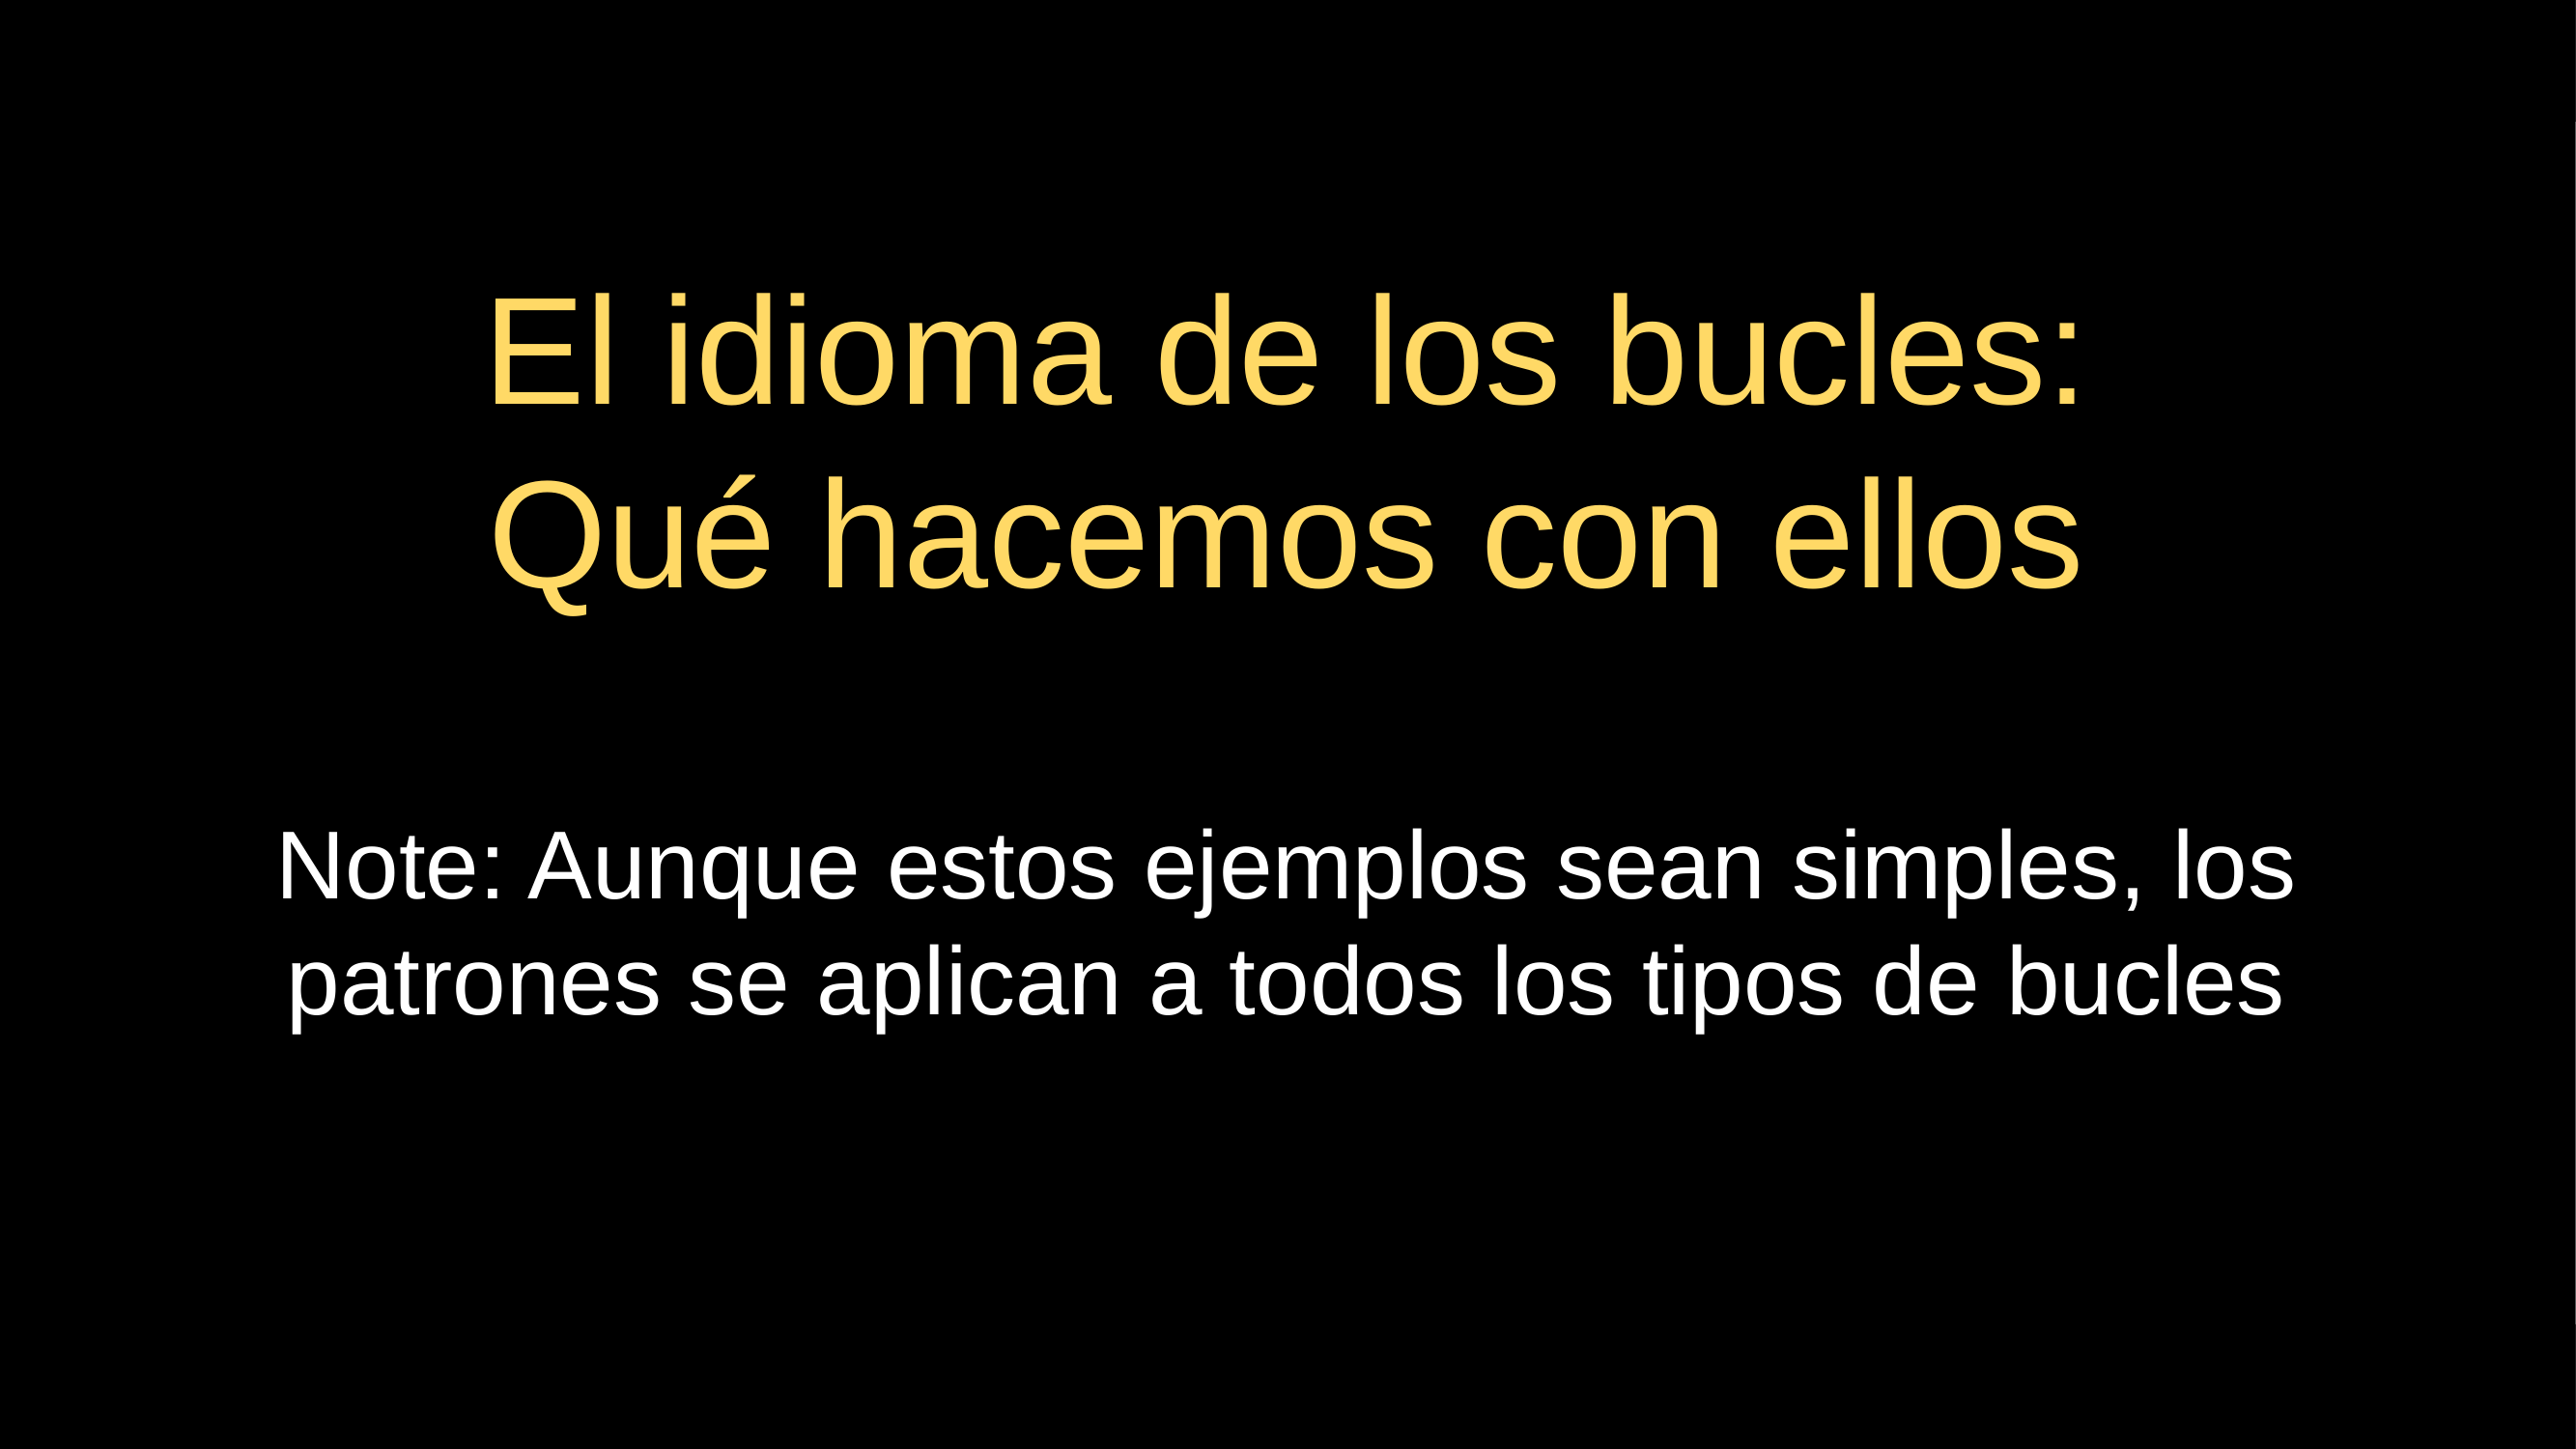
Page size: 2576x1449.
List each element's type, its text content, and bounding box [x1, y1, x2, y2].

title El idioma de los bucles: Qué hacemos con ellos Note: Aunque estos ejemplos sean simples, los patrones se aplican a todos los tipos de bucles [183, 243, 2391, 1042]
